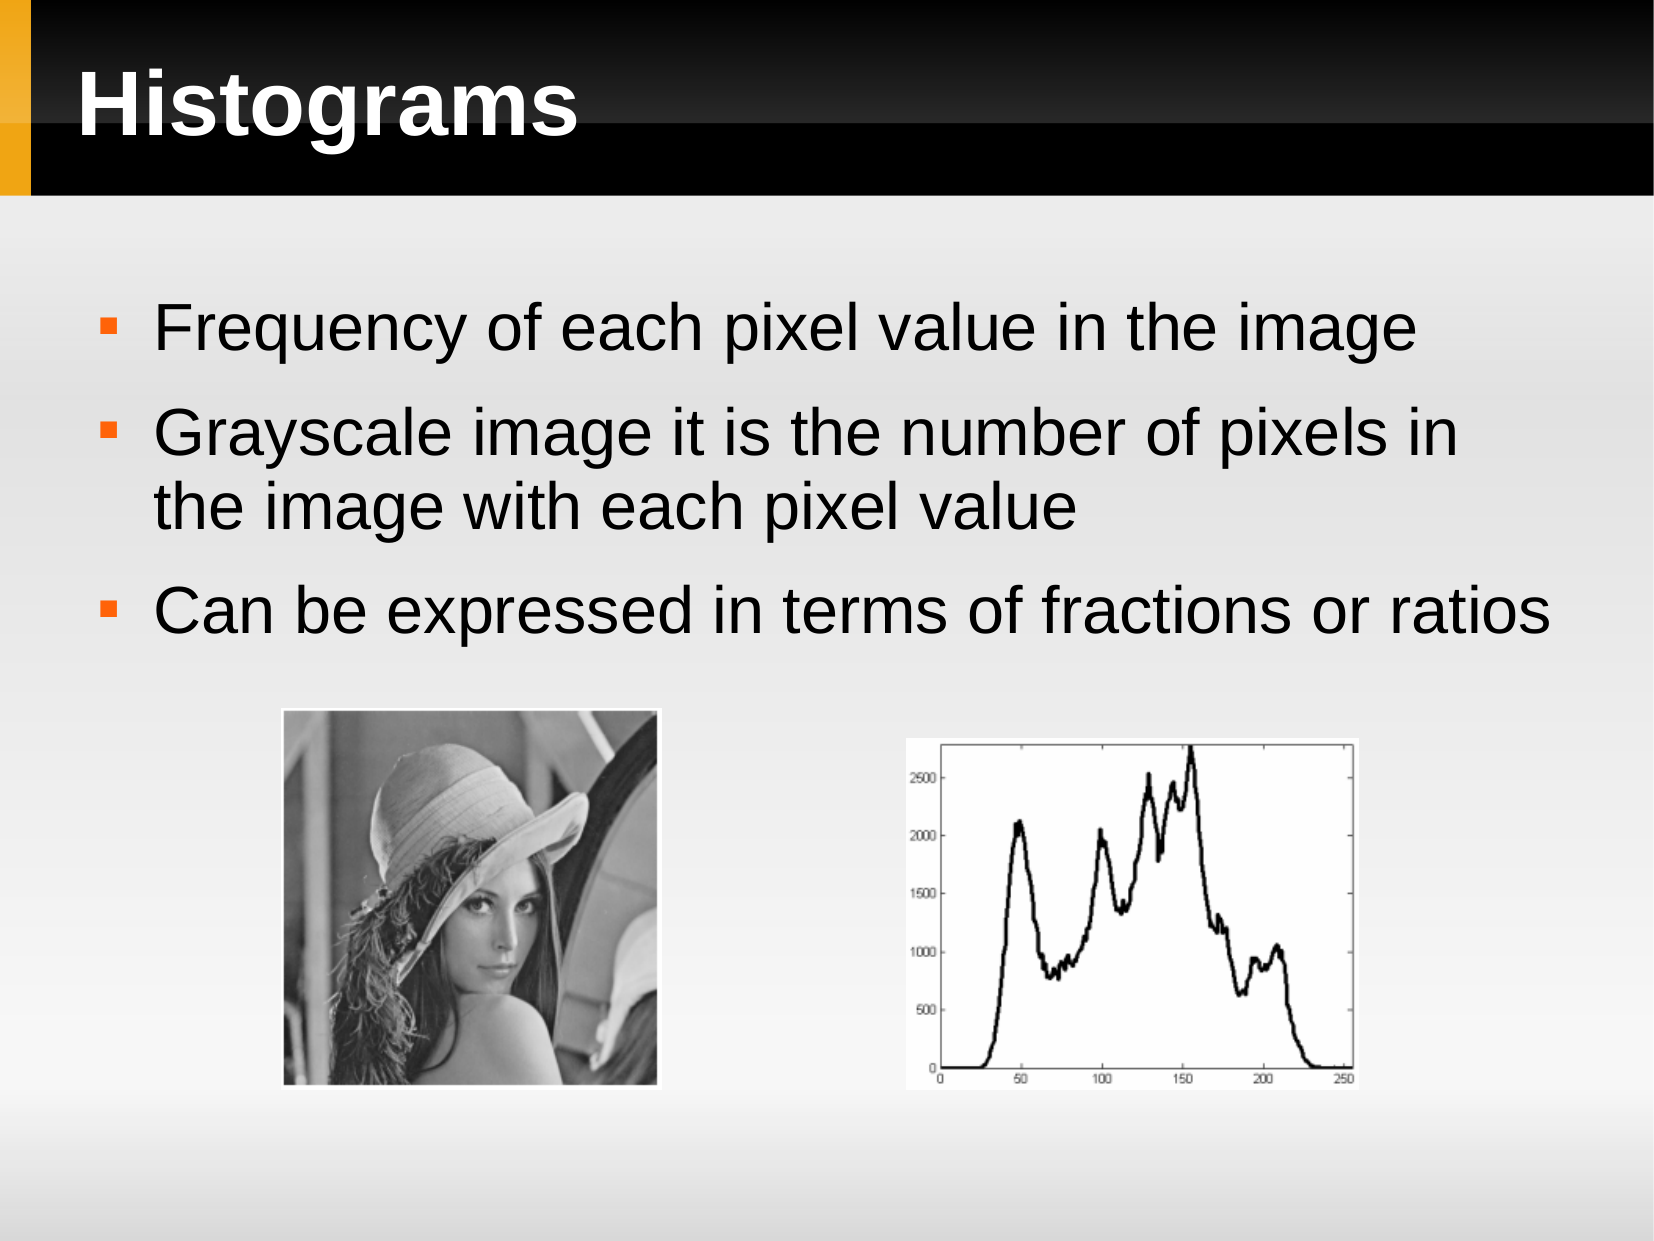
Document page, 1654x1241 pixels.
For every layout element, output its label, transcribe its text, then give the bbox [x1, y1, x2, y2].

picture [0, 0, 1654, 1241]
list Frequency of each pixel value in the image Grayscale image it is the number of pixels in the image with each pixel value Can be expressed in terms of fractions or ratios [82, 290, 1571, 1109]
title Histograms [76, 0, 1565, 208]
